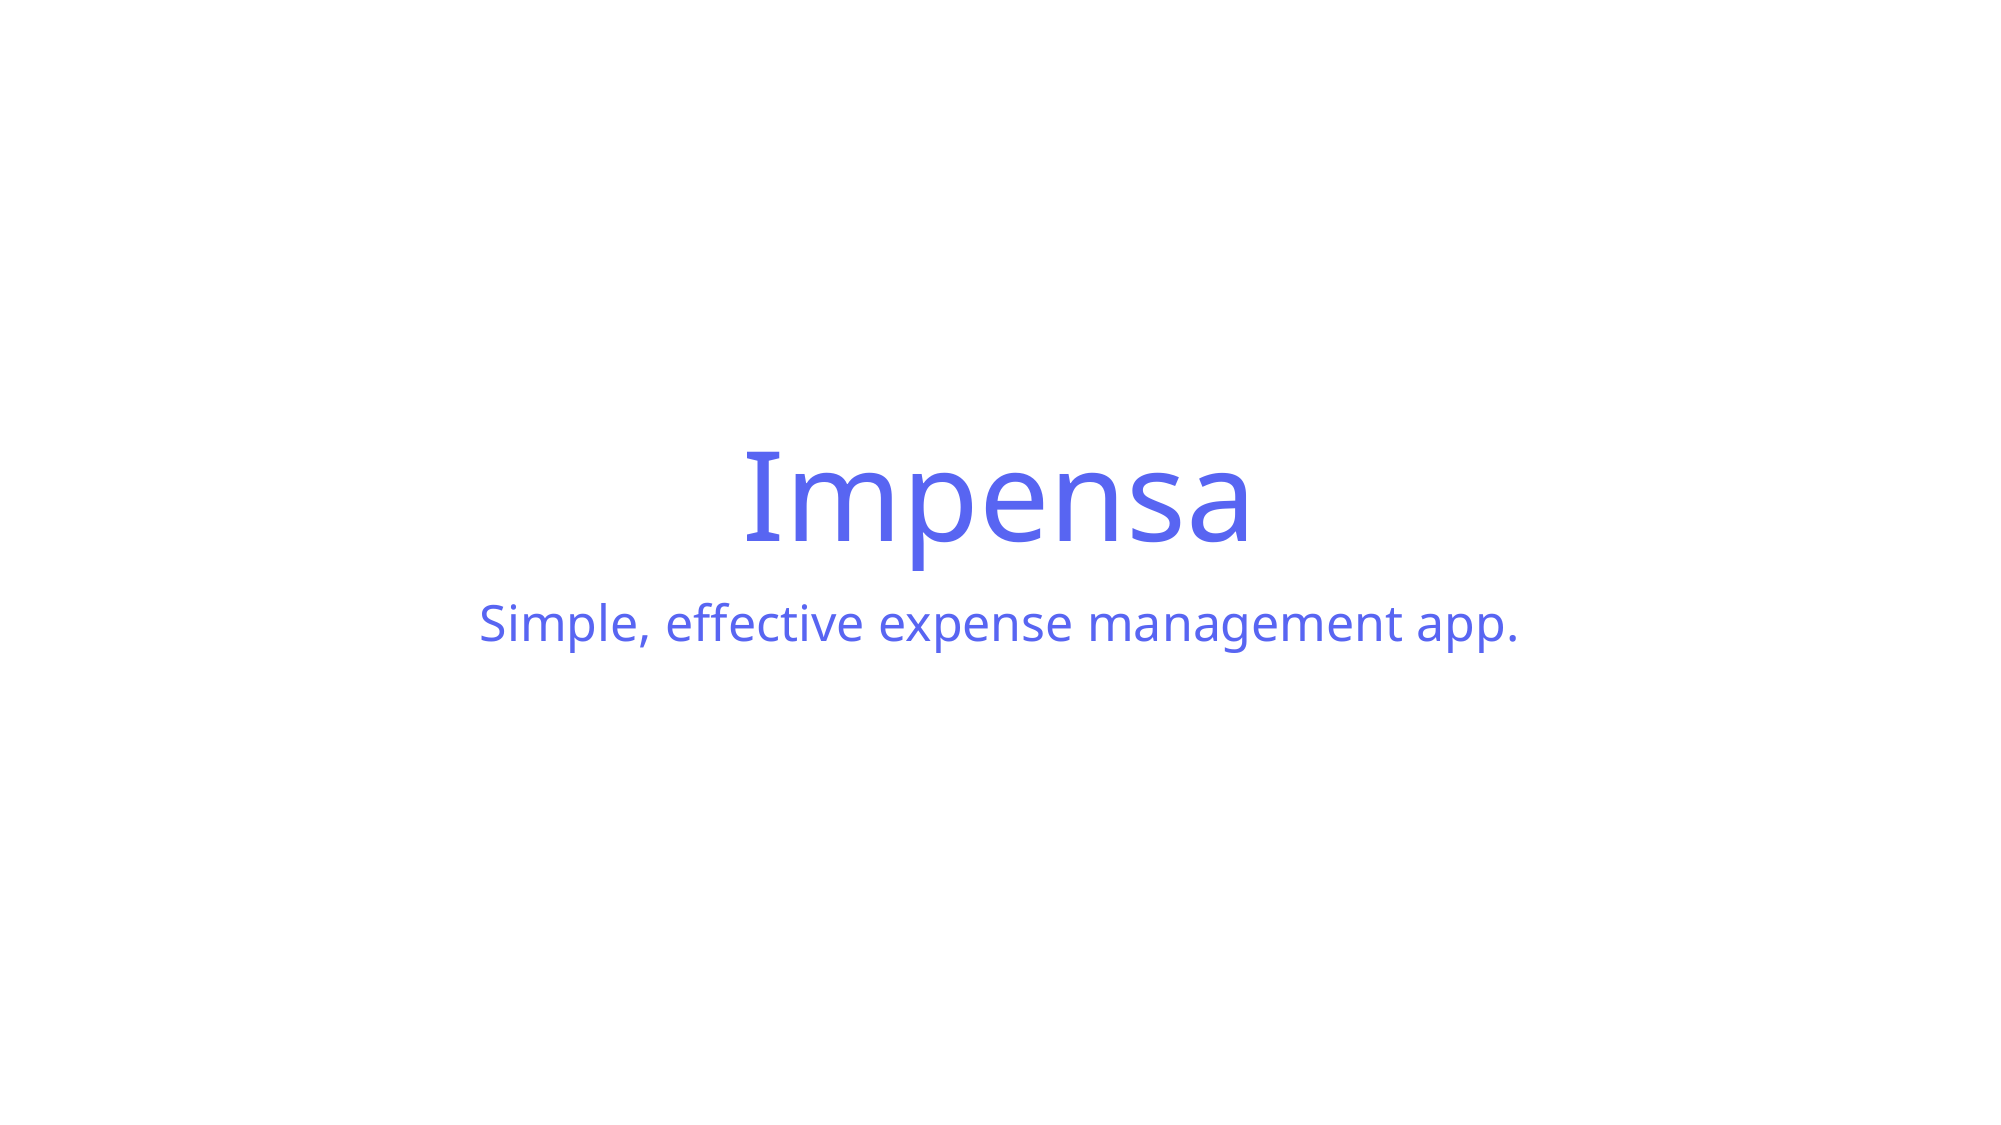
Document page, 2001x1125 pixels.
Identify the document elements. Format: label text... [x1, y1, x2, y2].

subtitle Simple, effective expense management app. [249, 590, 1750, 863]
title Impensa [249, 403, 1750, 576]
